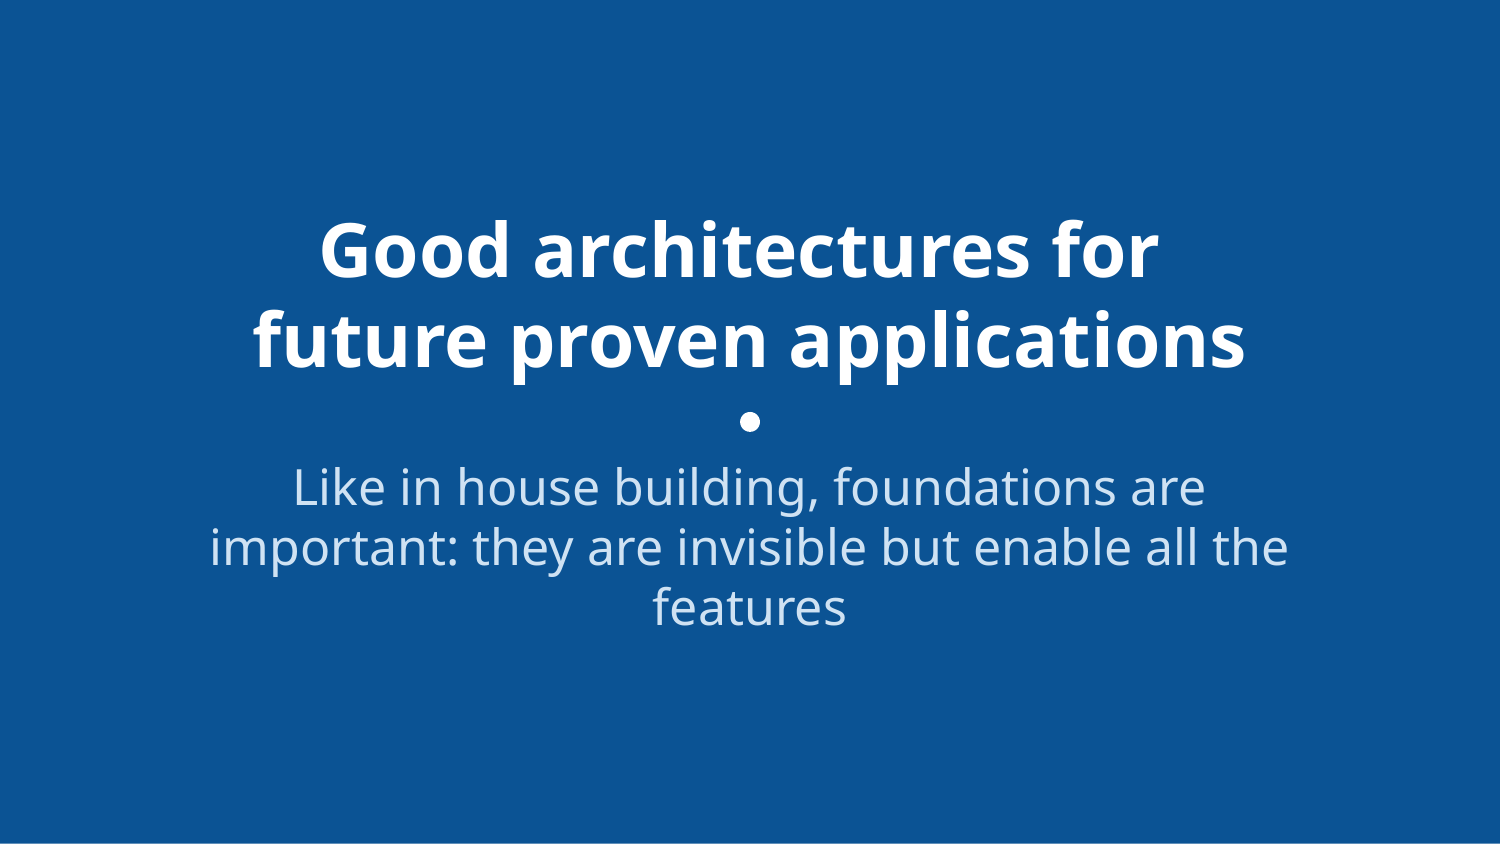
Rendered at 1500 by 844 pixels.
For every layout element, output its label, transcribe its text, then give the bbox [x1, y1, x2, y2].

subtitle Like in house building, foundations are important: they are invisible but enable all the features [179, 440, 1321, 631]
title Good architectures for future proven applications [63, 87, 1437, 398]
